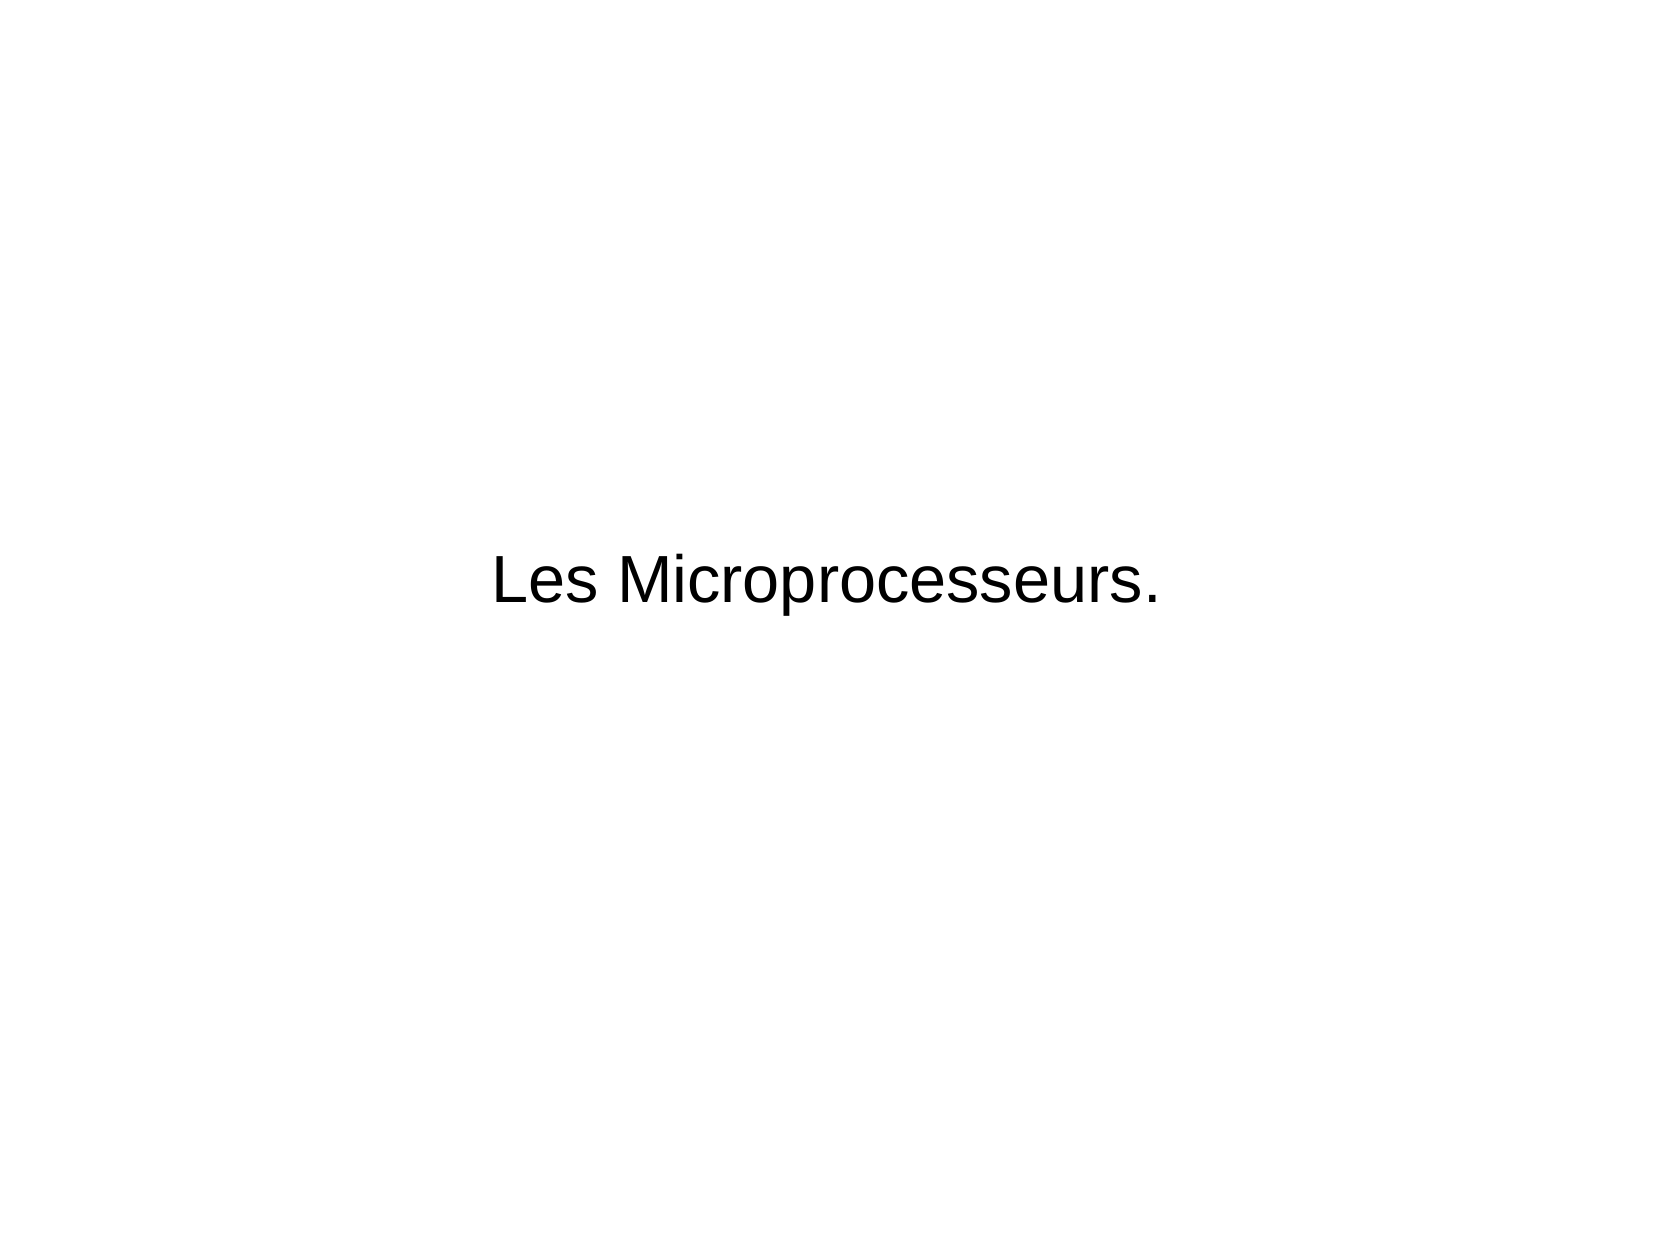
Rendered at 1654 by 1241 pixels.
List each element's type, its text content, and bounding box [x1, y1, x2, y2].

subtitle Les Microprocesseurs. [82, 49, 1571, 1109]
